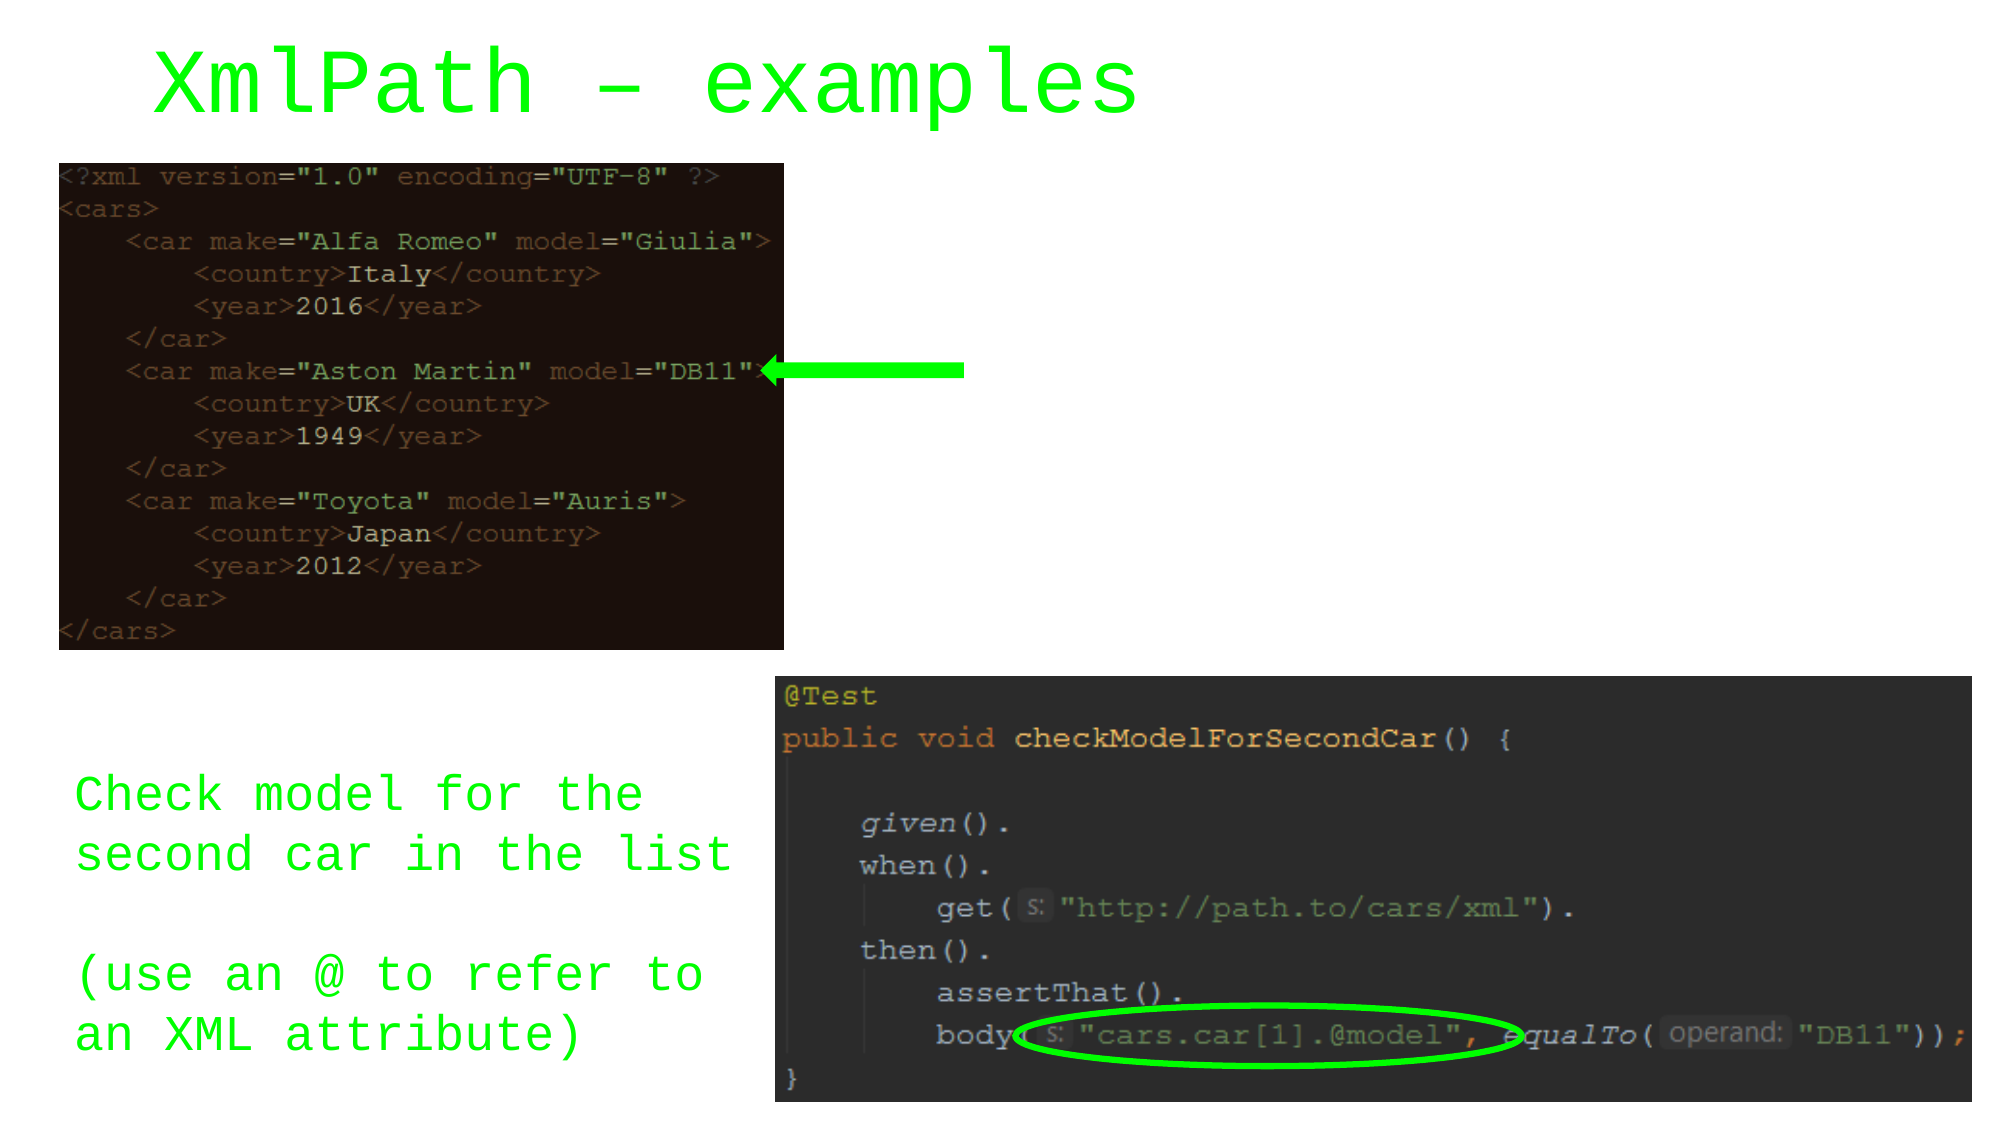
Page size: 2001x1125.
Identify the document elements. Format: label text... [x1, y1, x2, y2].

title XmlPath – examples [137, 1, 1863, 164]
picture [59, 163, 784, 650]
picture [775, 676, 1972, 1102]
text_box Check model for the second car in the list (use an @ to refer to an XML attribute) [59, 752, 762, 1071]
text_box [761, 356, 963, 384]
